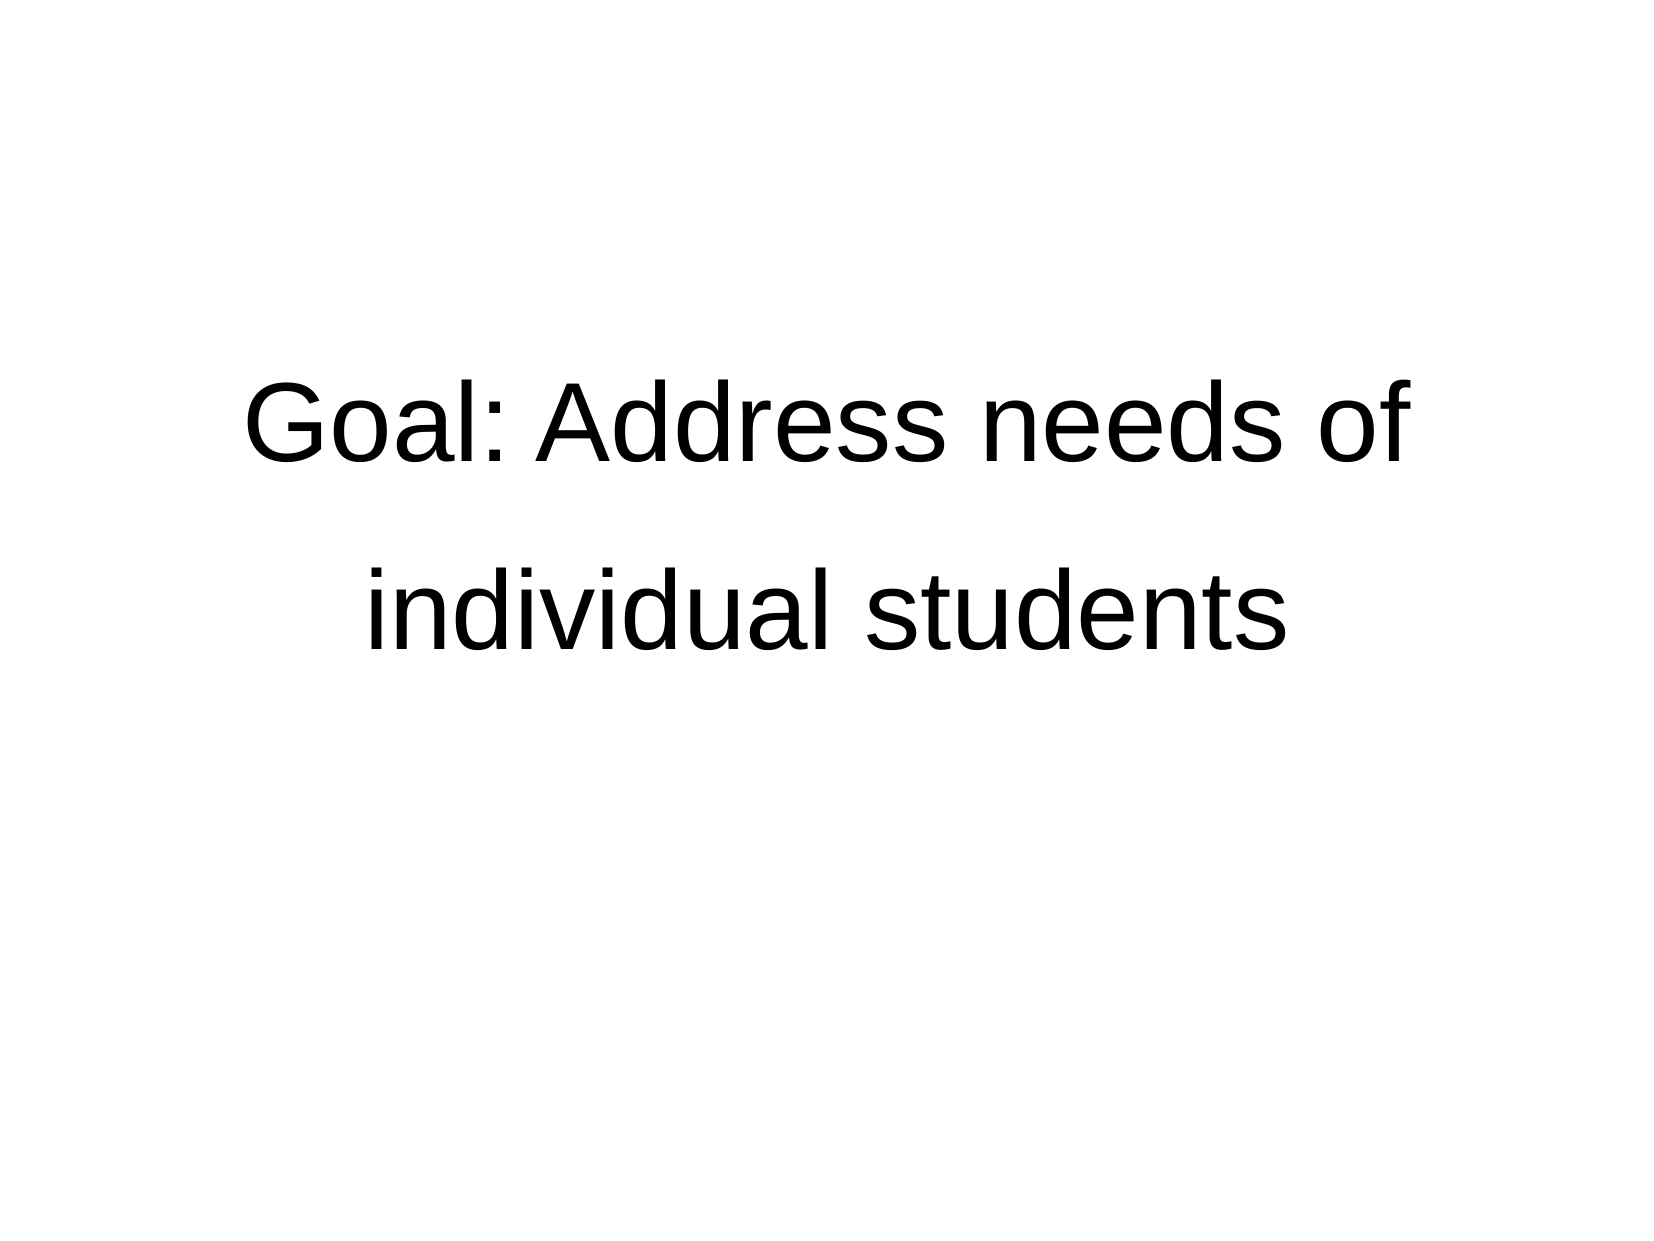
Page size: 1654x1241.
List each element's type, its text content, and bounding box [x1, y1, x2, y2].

subtitle Goal: Address needs of individual students [82, 49, 1571, 1109]
